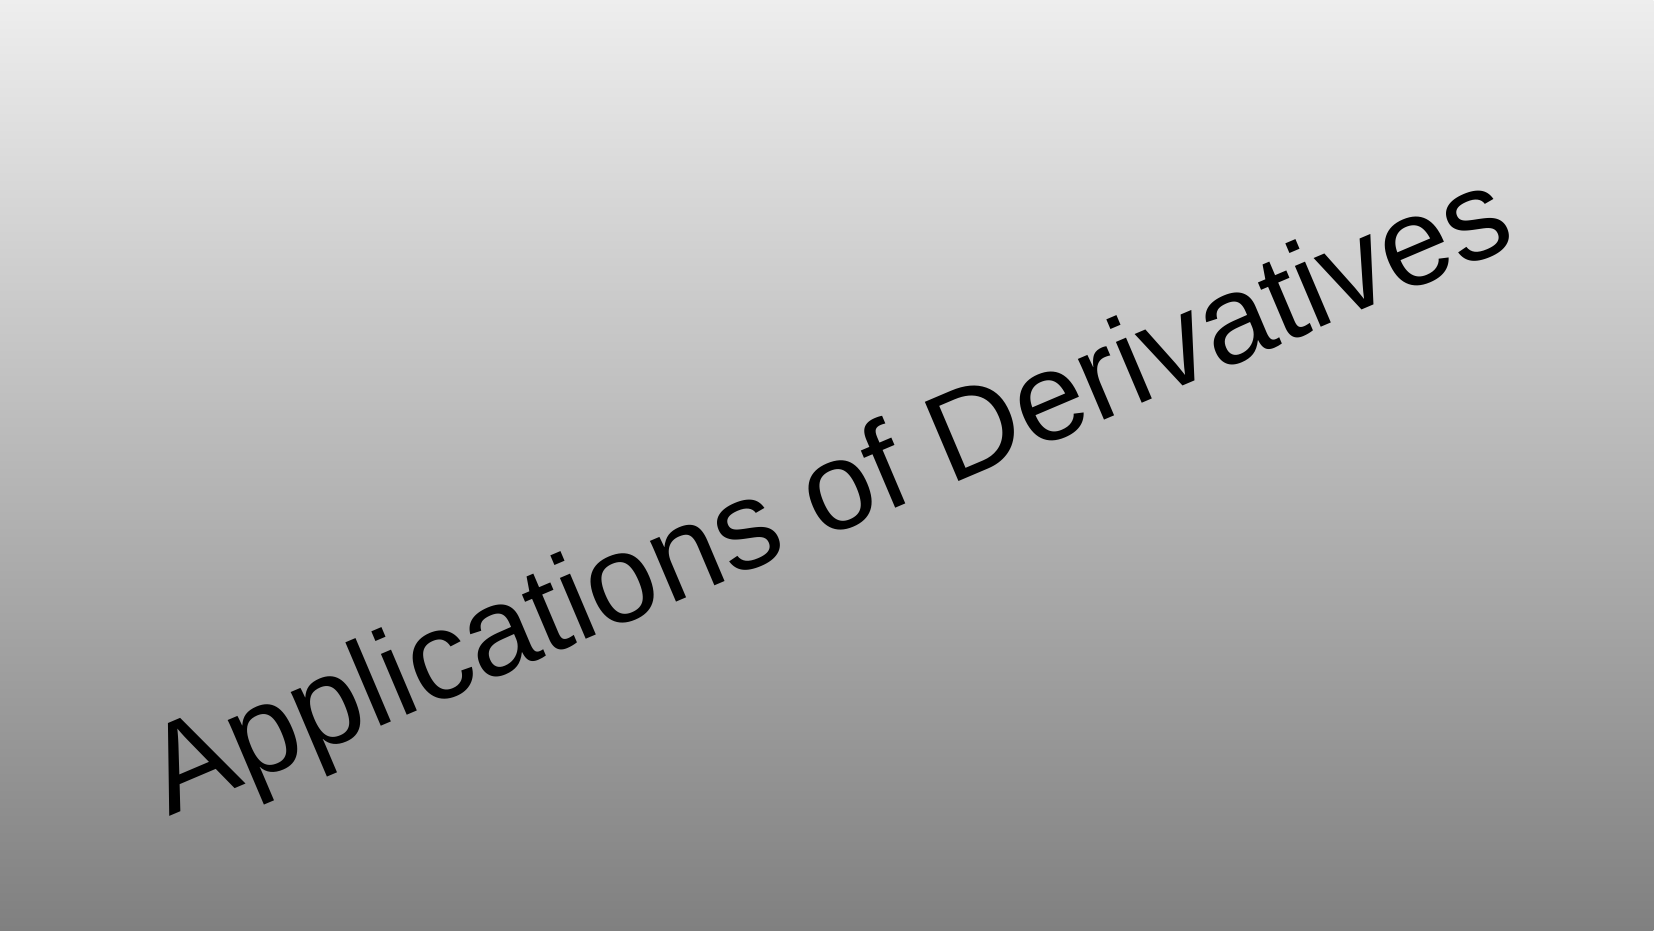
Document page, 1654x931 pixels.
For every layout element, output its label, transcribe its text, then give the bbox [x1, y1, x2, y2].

title Applications of Derivatives [111, 126, 1542, 853]
